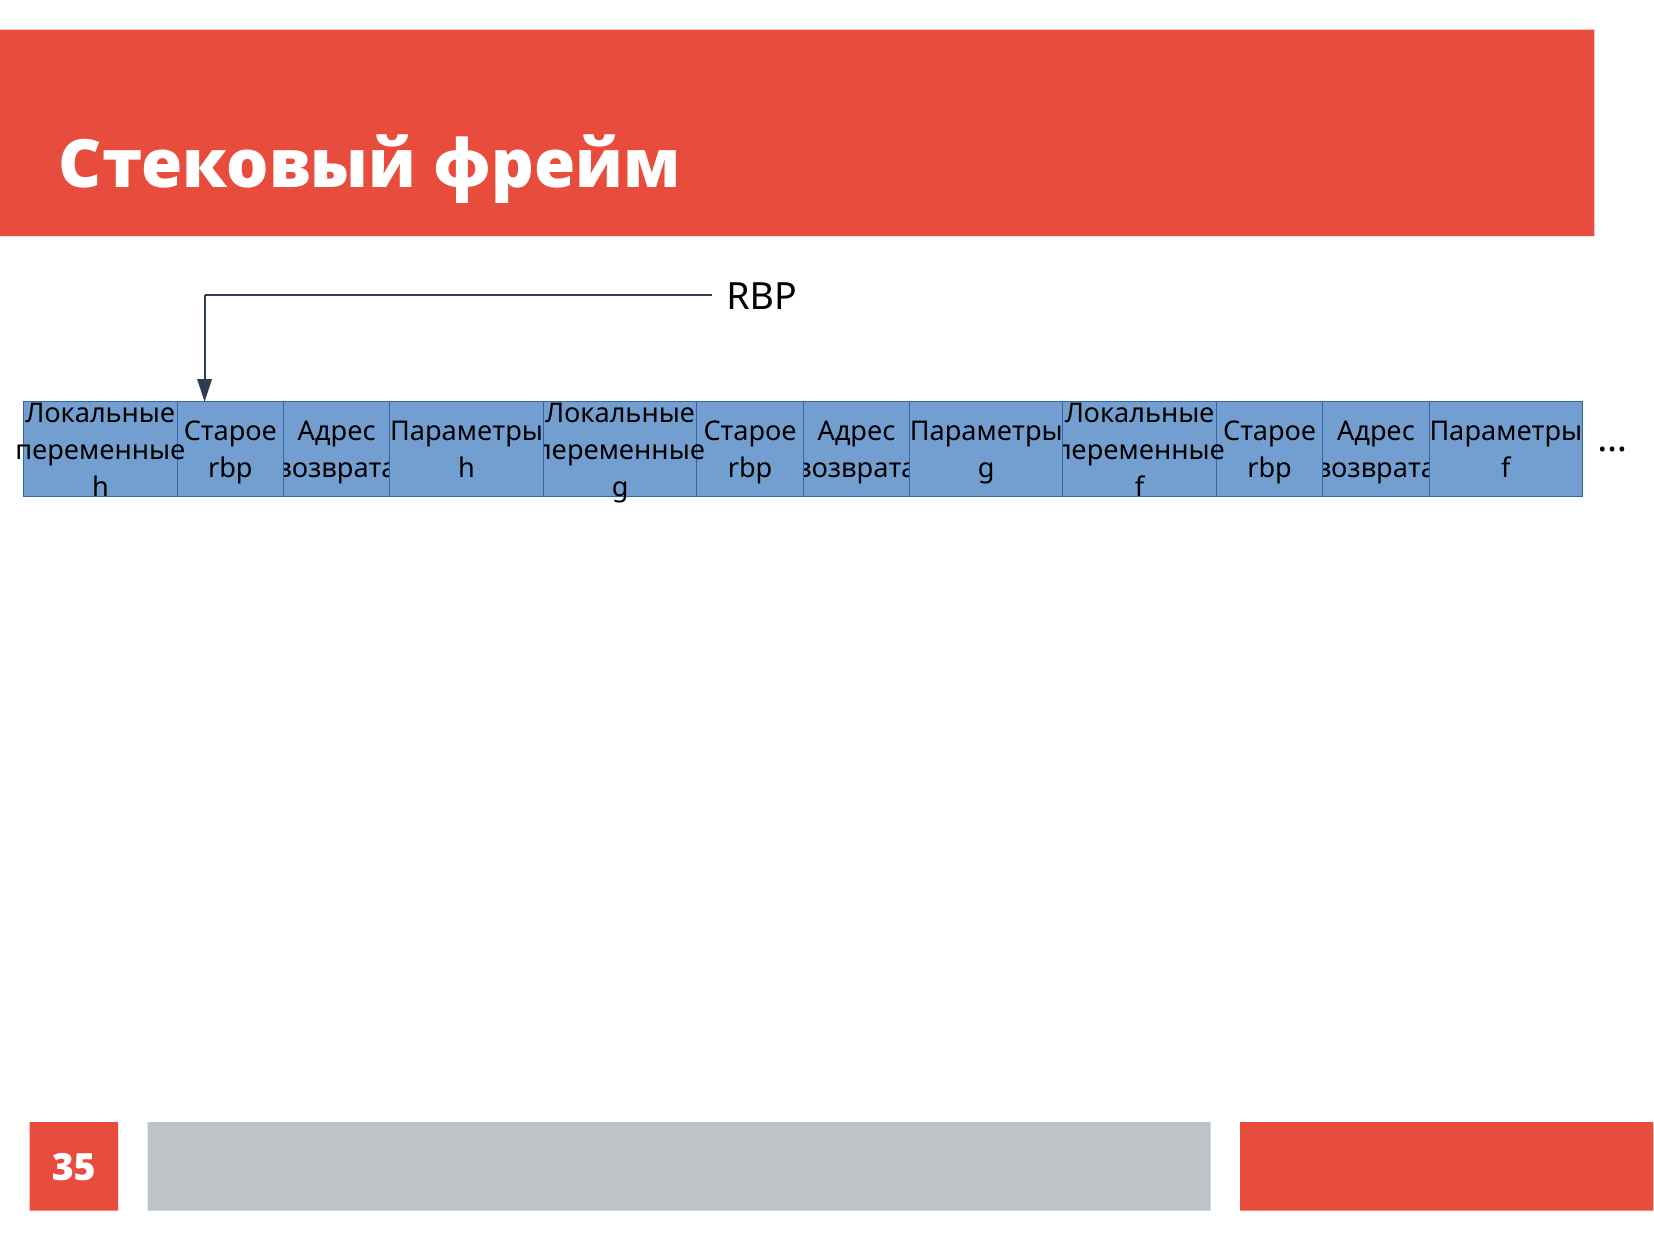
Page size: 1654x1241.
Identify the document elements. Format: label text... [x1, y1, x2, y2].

text_box Старое rbp [697, 401, 804, 497]
text_box Старое rbp [178, 401, 284, 497]
text_box Адрес возврата [1323, 401, 1429, 497]
text_box Локальные переменные h [23, 401, 178, 497]
text_box RBP [708, 271, 815, 319]
text_box Адрес возврата [804, 401, 909, 497]
text_box … [1582, 407, 1642, 467]
text_box Параметры g [909, 401, 1063, 497]
title Стековый фрейм [59, 59, 1595, 207]
text_box Локальные переменные g [544, 401, 697, 497]
text_box Параметры f [1429, 401, 1583, 497]
text_box Параметры h [389, 401, 544, 497]
text_box Адрес возврата [284, 401, 389, 497]
text_box Локальные переменные f [1063, 401, 1217, 497]
text_box Старое rbp [1217, 401, 1323, 497]
